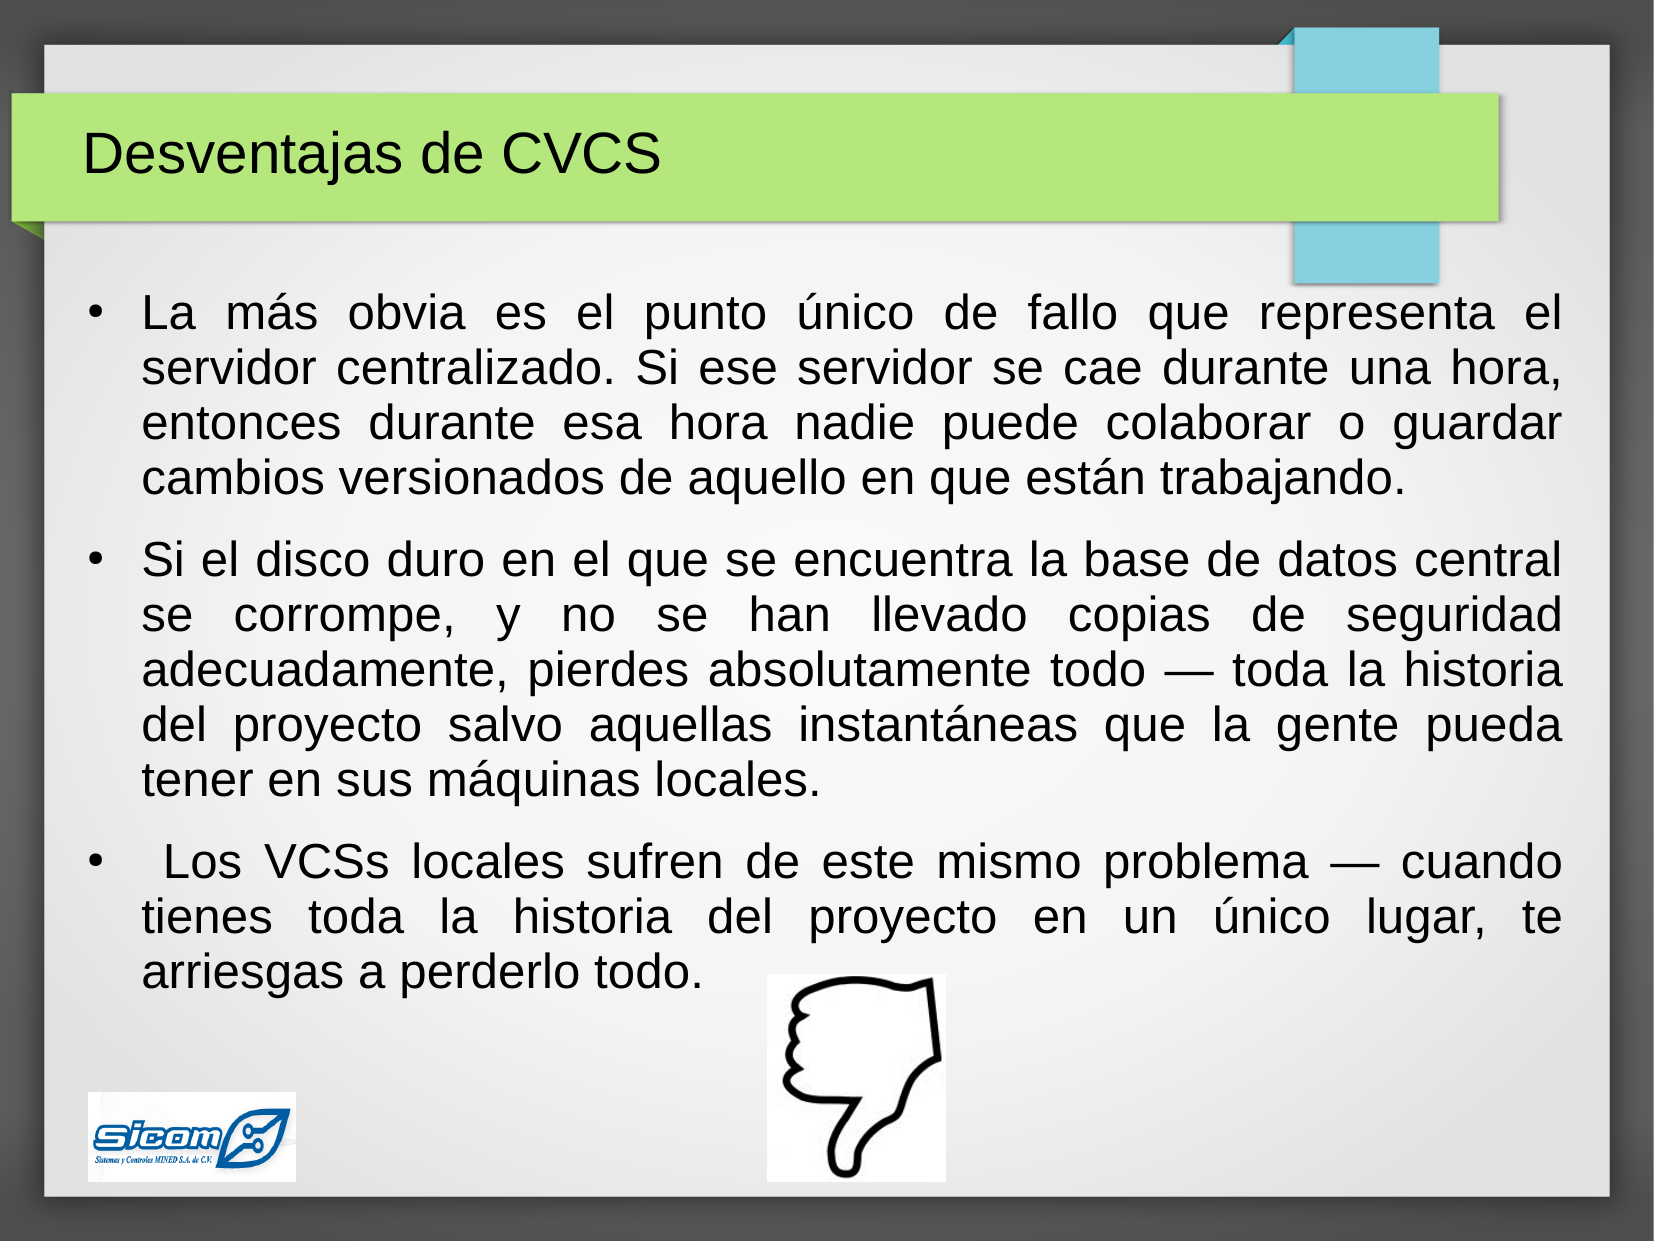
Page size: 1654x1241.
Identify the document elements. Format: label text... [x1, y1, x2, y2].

list La más obvia es el punto único de fallo que representa el servidor centralizado. Si ese servidor se cae durante una hora, entonces durante esa hora nadie puede colaborar o guardar cambios versionados de aquello en que están trabajando. Si el disco duro en el que se encuentra la base de datos central se corrompe, y no se han llevado copias de seguridad adecuadamente, pierdes absolutamente todo — toda la historia del proyecto salvo aquellas instantáneas que la gente pueda tener en sus máquinas locales. Los VCSs locales sufren de este mismo problema — cuando tienes toda la historia del proyecto en un único lugar, te arriesgas a perderlo todo. [76, 284, 1565, 1004]
picture [0, 0, 1654, 1241]
title Desventajas de CVCS [82, 94, 1264, 213]
